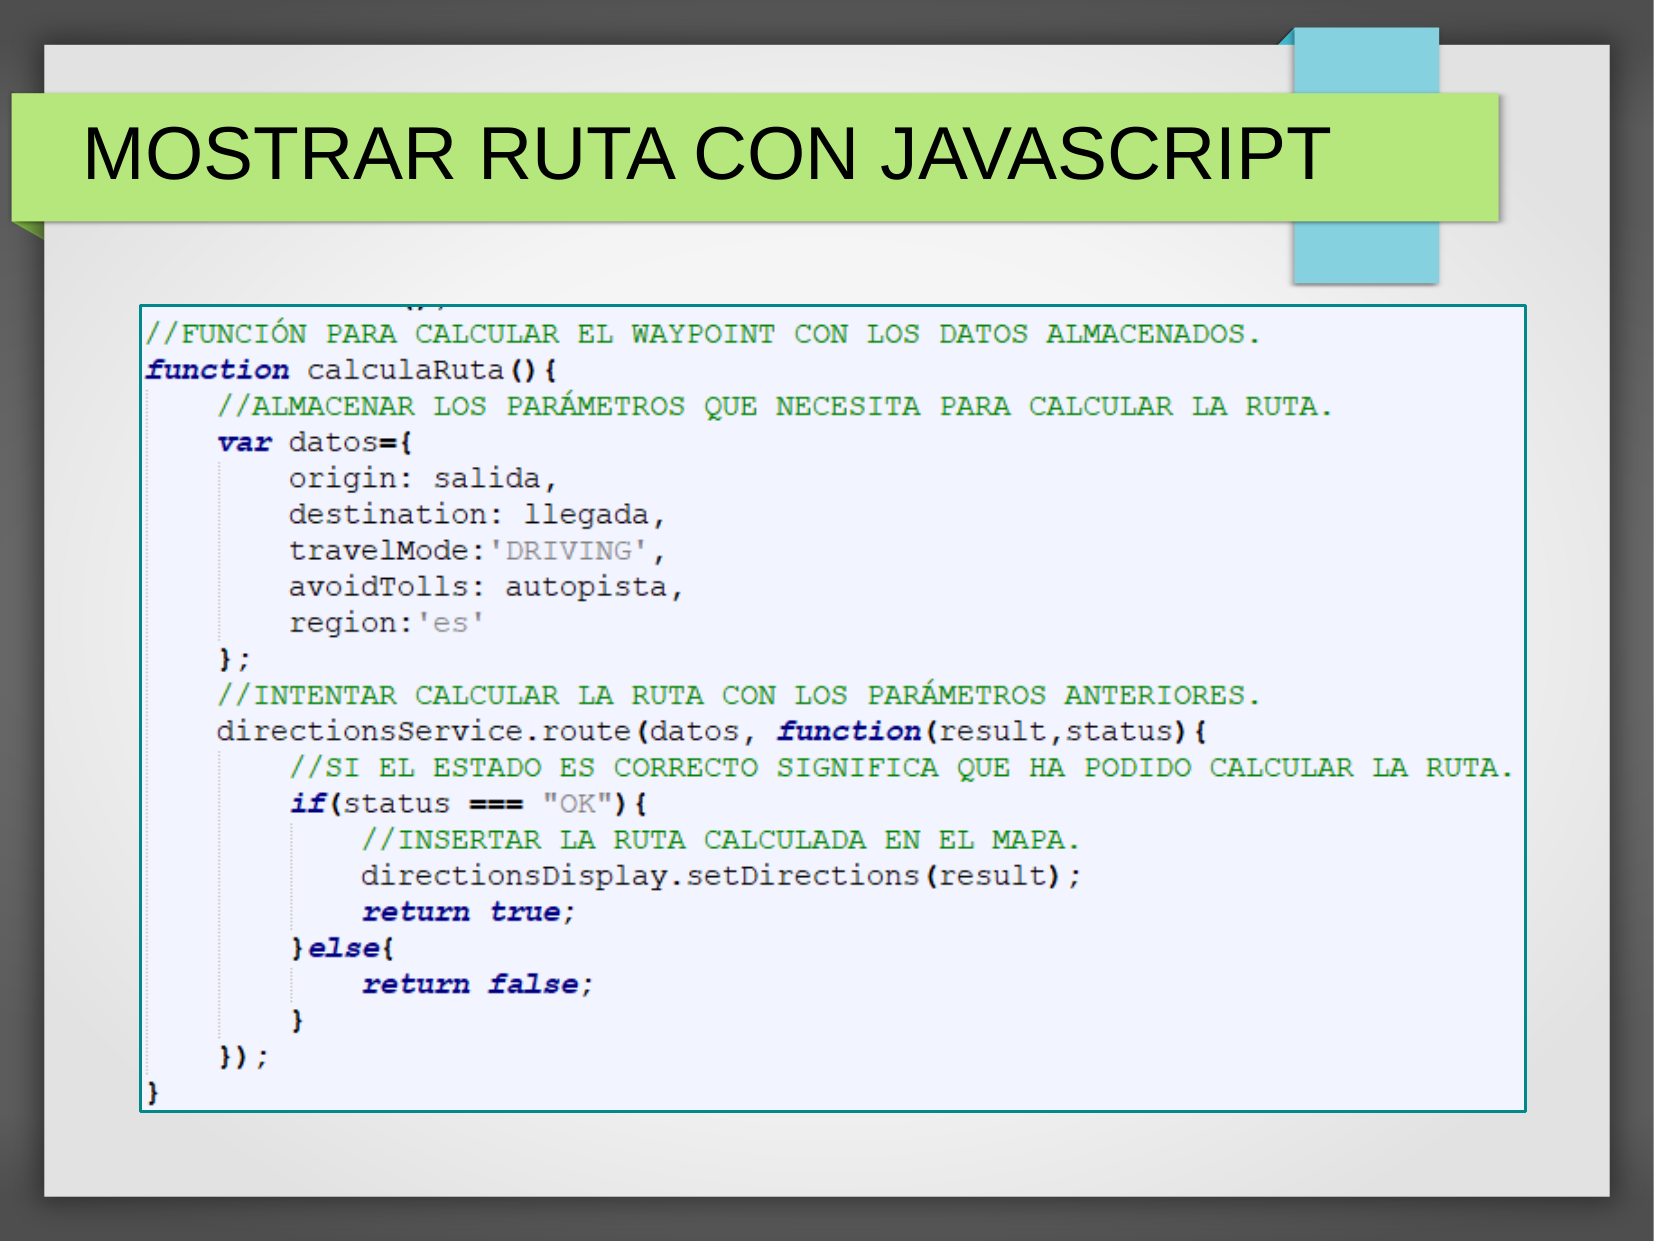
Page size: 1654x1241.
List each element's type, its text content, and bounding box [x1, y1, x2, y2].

picture [0, 0, 1654, 1241]
title MOSTRAR RUTA CON JAVASCRIPT [82, 70, 1347, 238]
